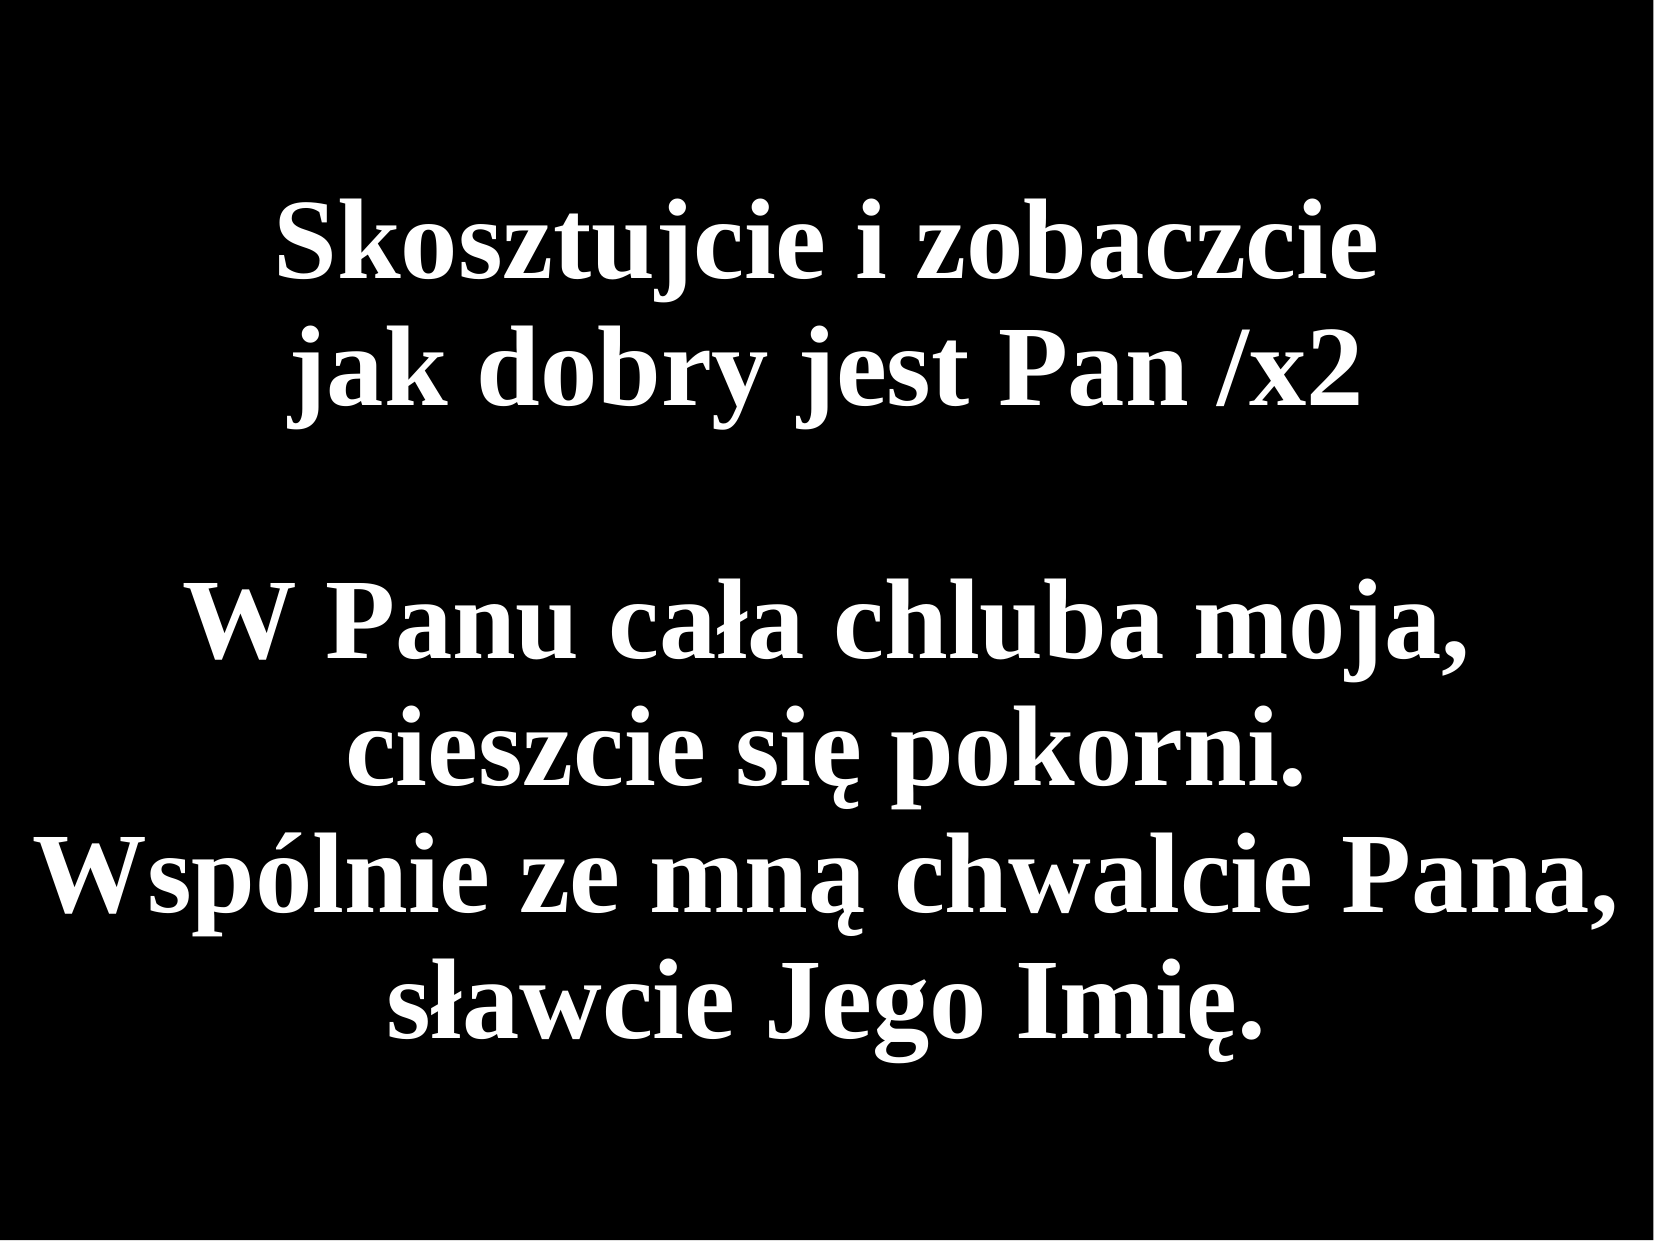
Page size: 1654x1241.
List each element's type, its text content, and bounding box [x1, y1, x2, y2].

title Skosztujcie i zobaczcie jak dobry jest Pan /x2 W Panu cała chluba moja, cieszcie się pokorni. Wspólnie ze mną chwalcie Pana, sławcie Jego Imię. [0, 0, 1654, 1241]
